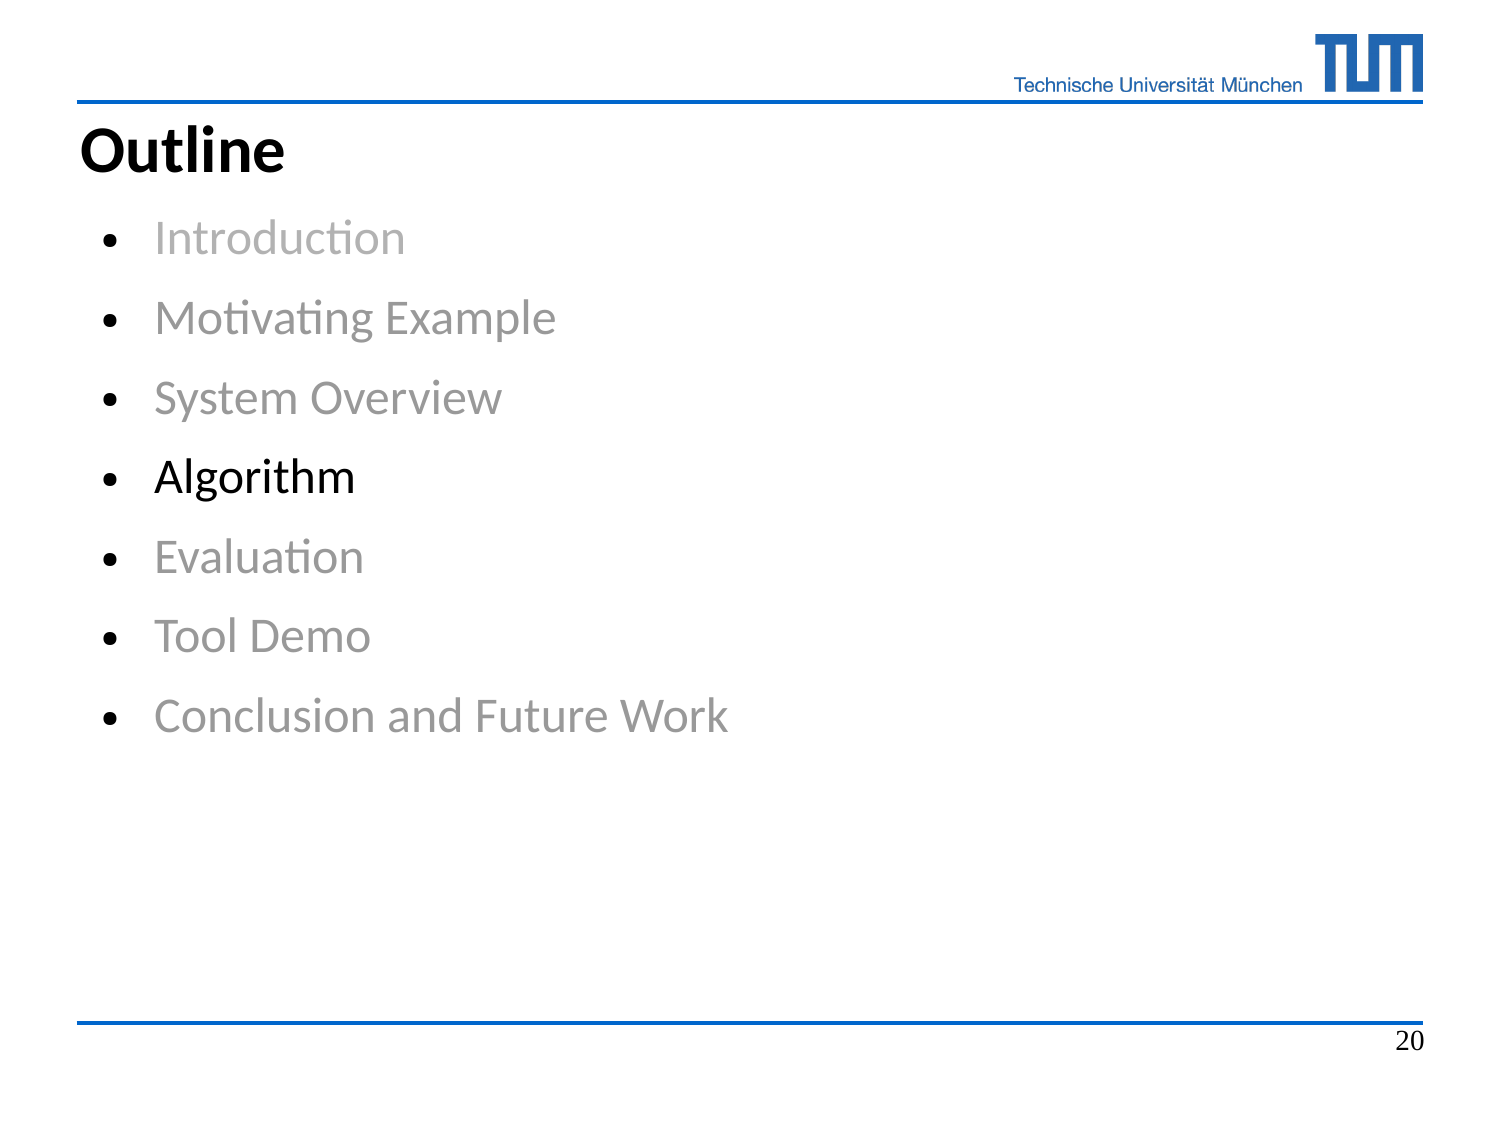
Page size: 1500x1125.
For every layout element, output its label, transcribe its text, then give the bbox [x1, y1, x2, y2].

picture [1014, 34, 1423, 92]
list Introduction Motivating Example System Overview Algorithm Evaluation Tool Demo Conclusion and Future Work [83, 217, 1420, 871]
title Outline [80, 112, 1419, 200]
